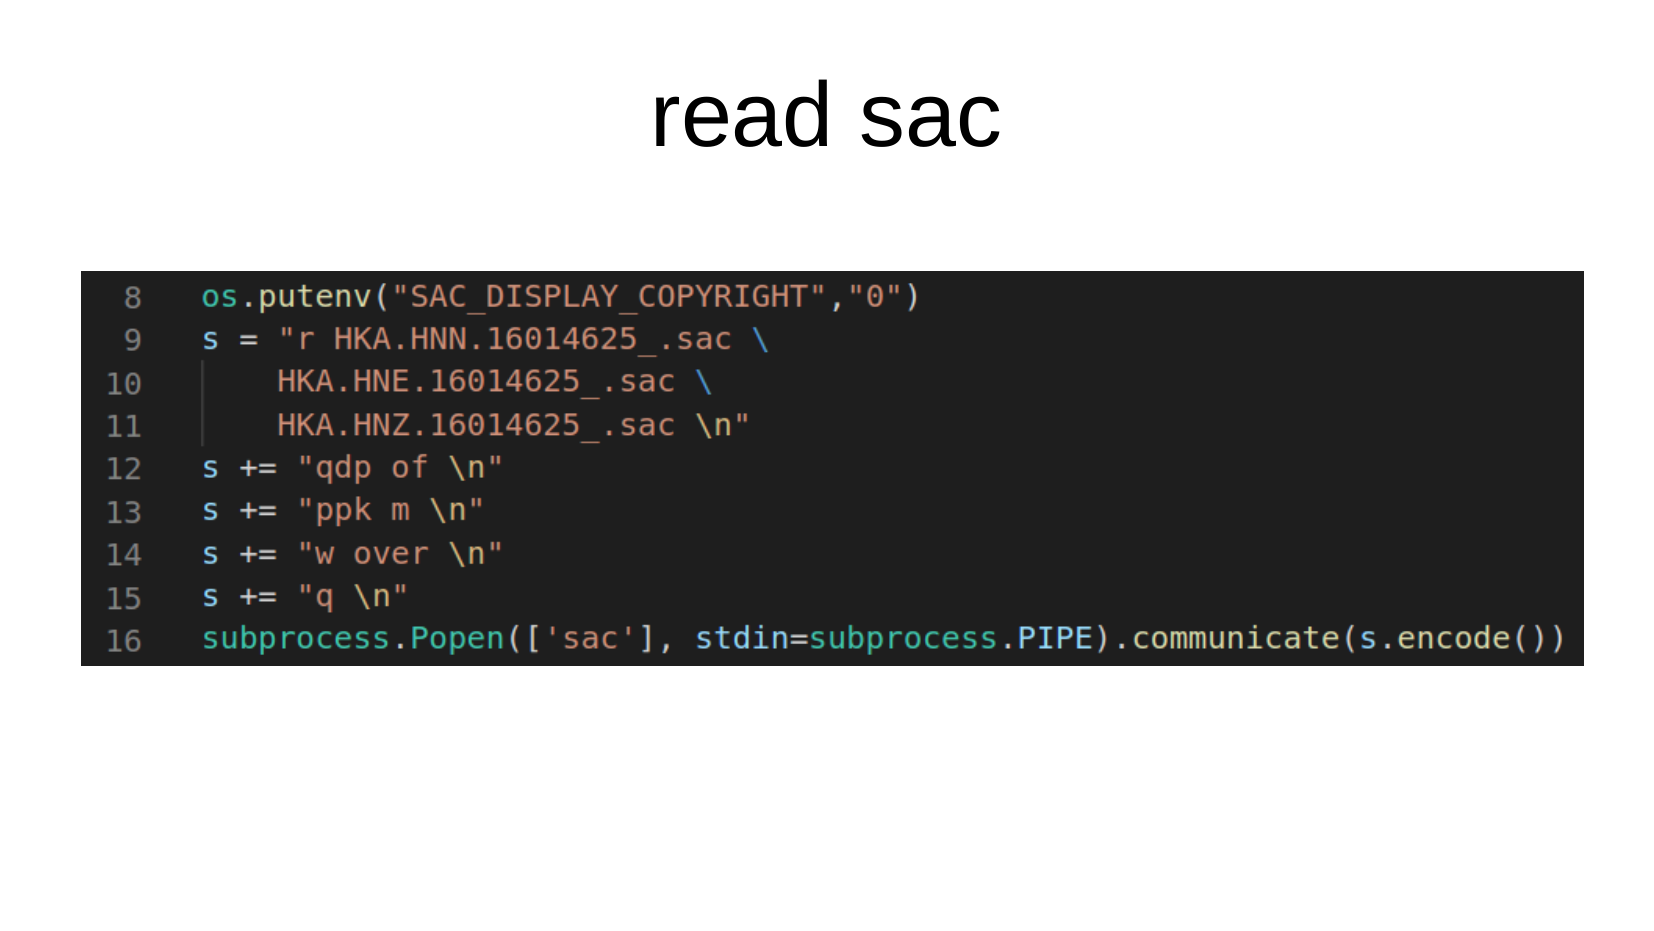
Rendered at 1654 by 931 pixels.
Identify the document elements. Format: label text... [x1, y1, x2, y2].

picture [81, 271, 1584, 666]
title read sac [82, 37, 1571, 193]
